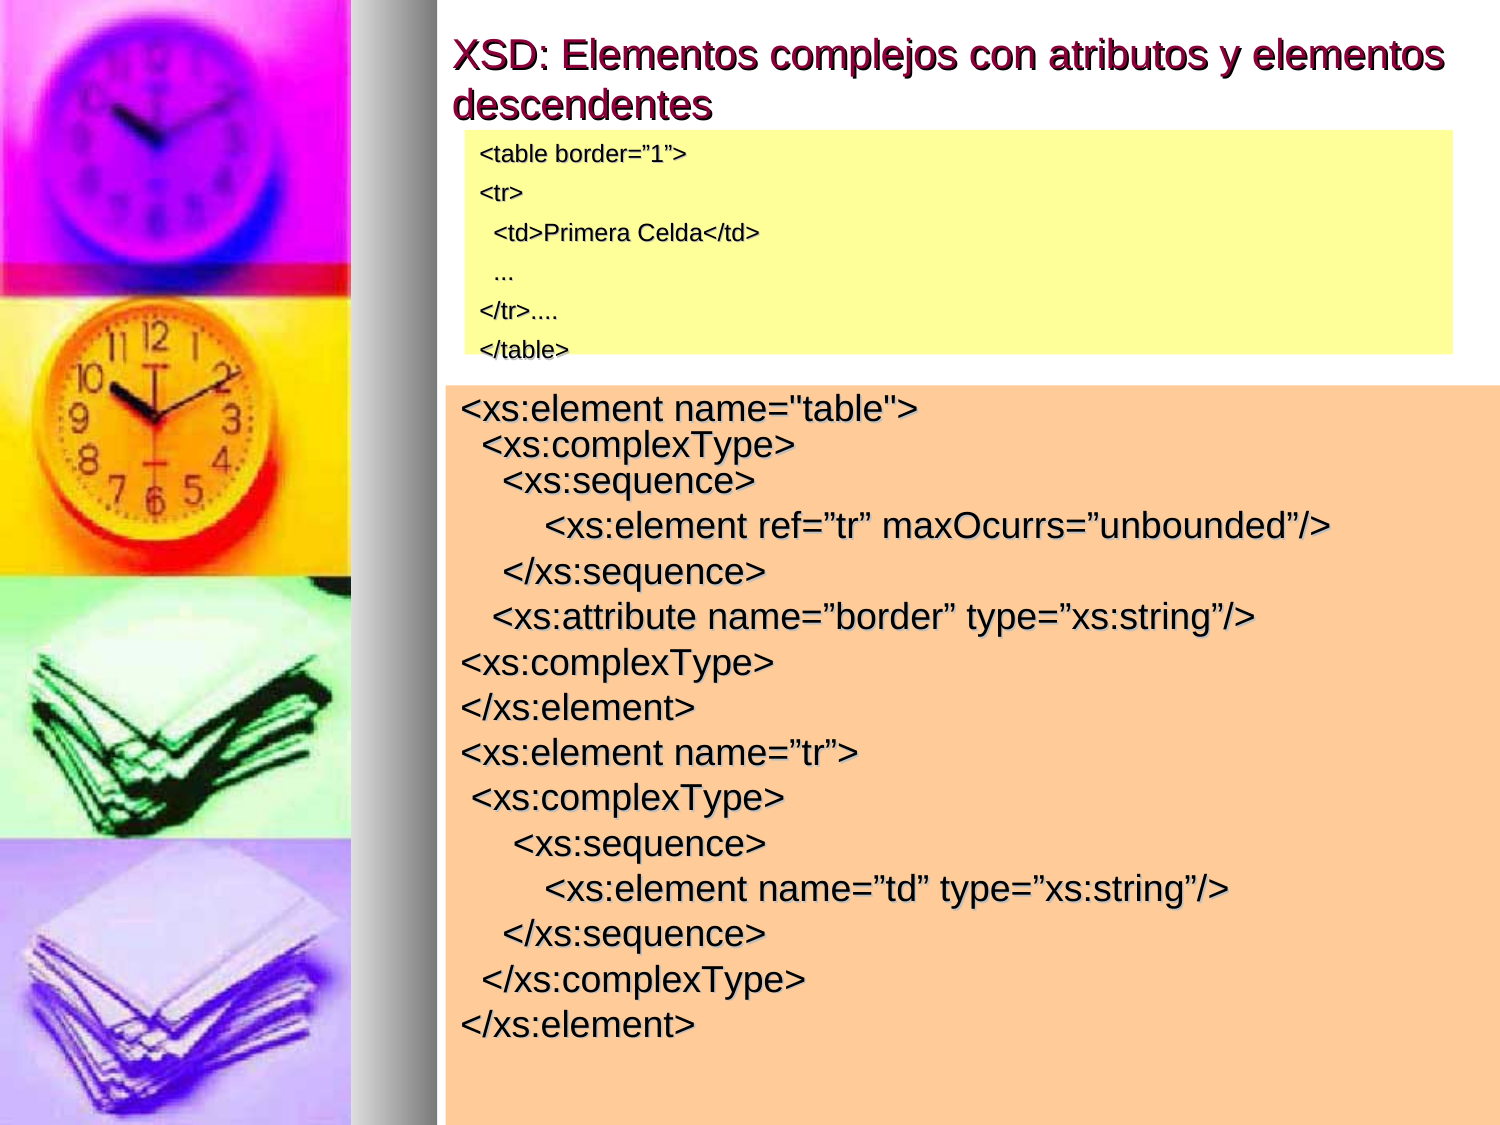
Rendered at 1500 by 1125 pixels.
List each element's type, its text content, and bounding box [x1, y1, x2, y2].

picture [0, 0, 351, 1125]
list <table border=”1”> <tr> <td>Primera Celda</td> ... </tr>.... </table> [464, 129, 1453, 355]
list <xs:element name="table"> <xs:complexType> <xs:sequence> <xs:element ref=”tr” maxOcurrs=”unbounded”/> </xs:sequence> <xs:attribute name=”border” type=”xs:string”/> <xs:complexType> </xs:element> <xs:element name=”tr”> <xs:complexType> <xs:sequence> <xs:element name=”td” type=”xs:string”/> </xs:sequence> </xs:complexType> </xs:element> [445, 385, 1500, 1125]
title XSD: Elementos complejos con atributos y elementos descendentes [437, 11, 1488, 142]
